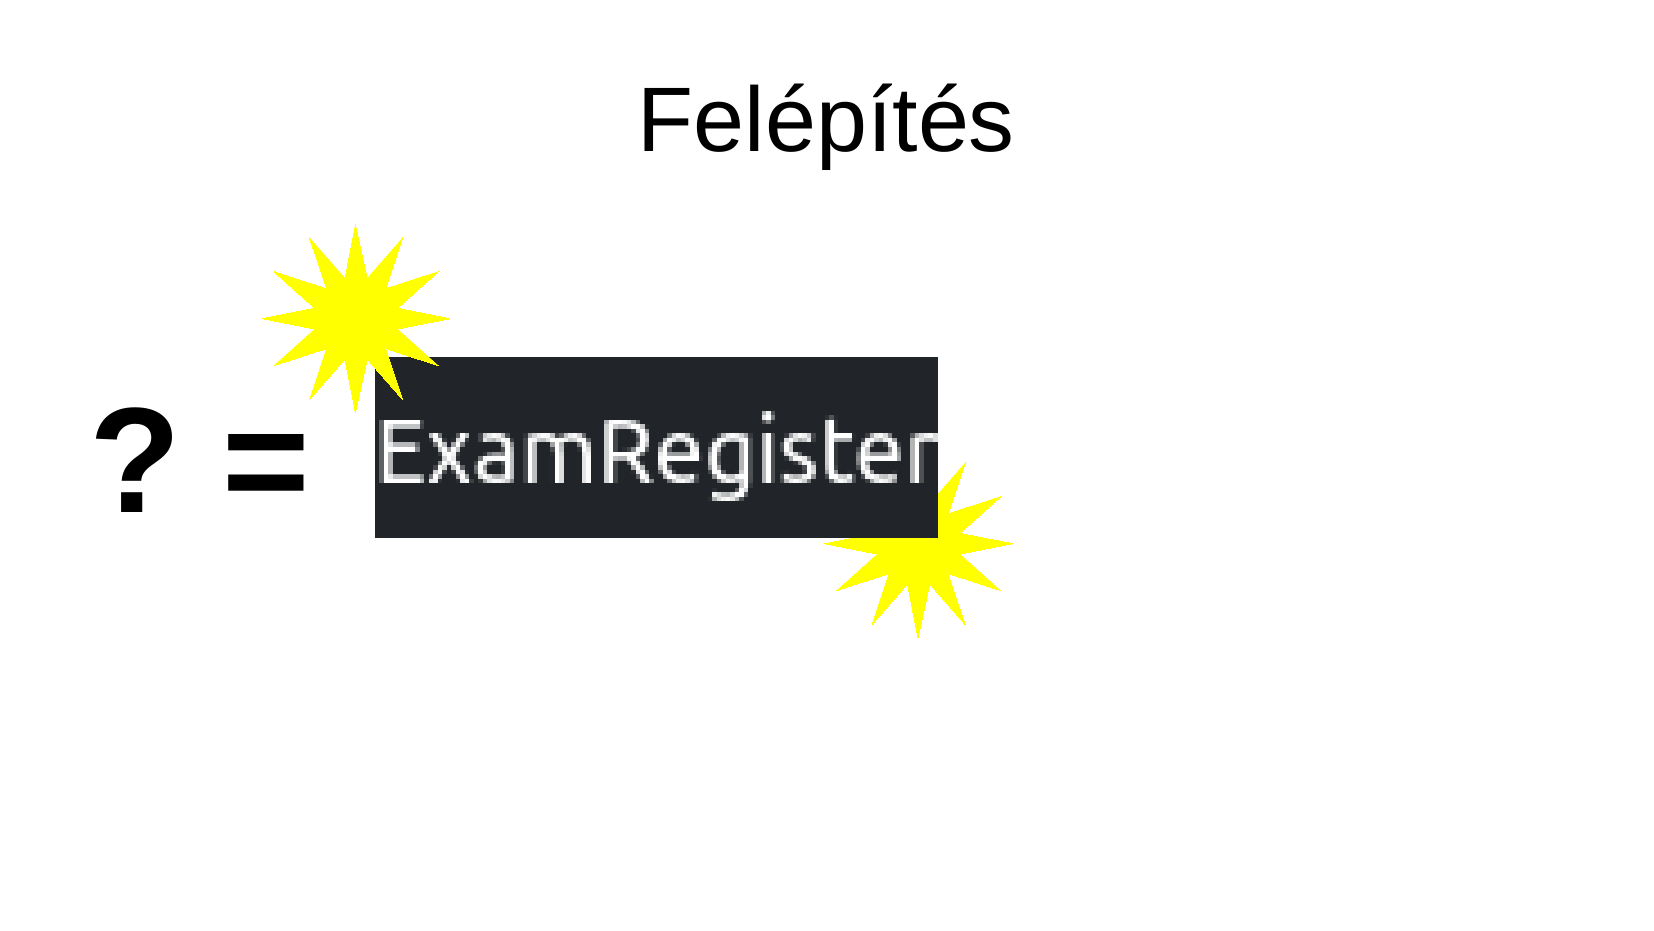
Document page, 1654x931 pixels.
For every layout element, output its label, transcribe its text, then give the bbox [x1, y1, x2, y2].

text_box [824, 462, 1013, 638]
text_box ? = [74, 355, 375, 538]
text_box [262, 224, 450, 413]
title Felépítés [82, 37, 1571, 193]
picture [375, 357, 938, 538]
